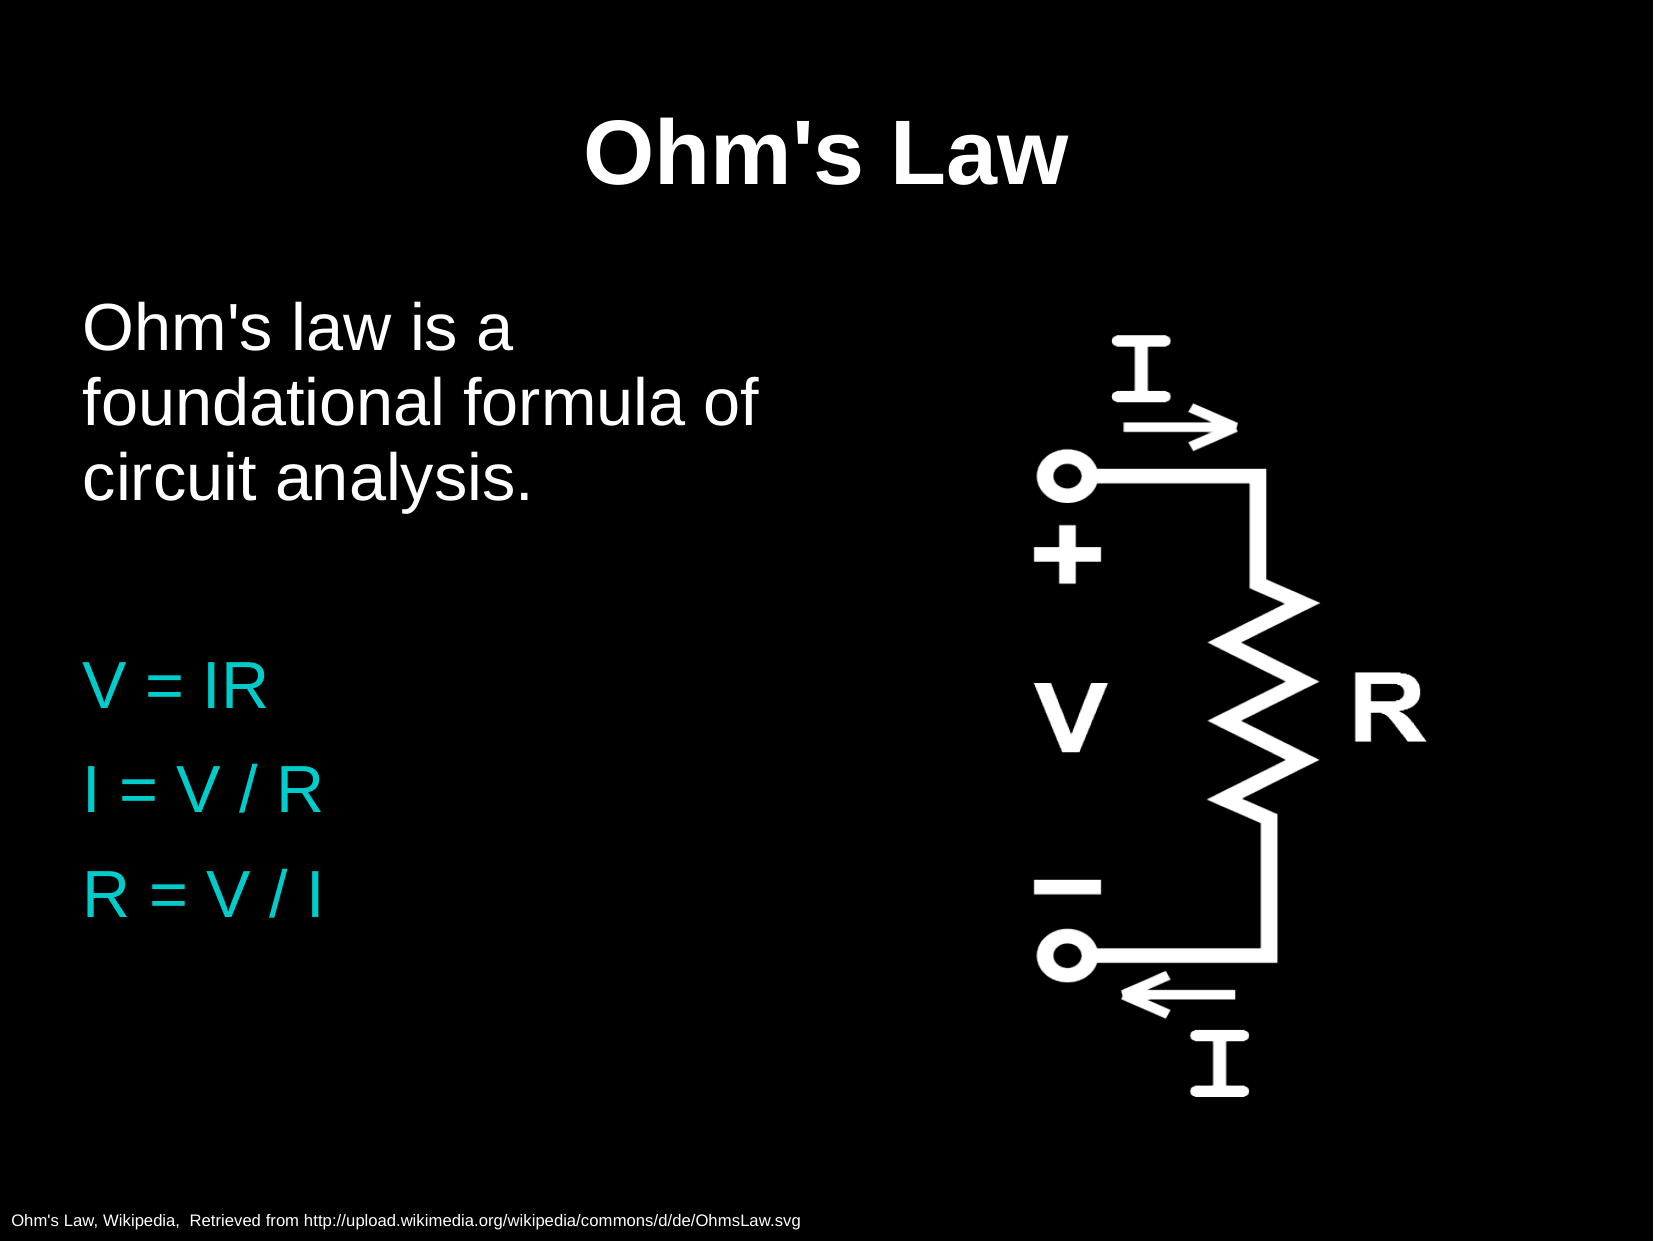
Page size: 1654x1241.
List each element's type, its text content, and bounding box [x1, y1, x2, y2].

title Ohm's Law [82, 49, 1571, 257]
list Ohm's law is a foundational formula of circuit analysis. V = IR I = V / R R = V / I [82, 290, 809, 1109]
text_box Ohm's Law, Wikipedia, Retrieved from http://upload.wikimedia.org/wikipedia/commons/d/de/OhmsLaw.svg [0, 1203, 812, 1238]
picture [866, 303, 1538, 1126]
